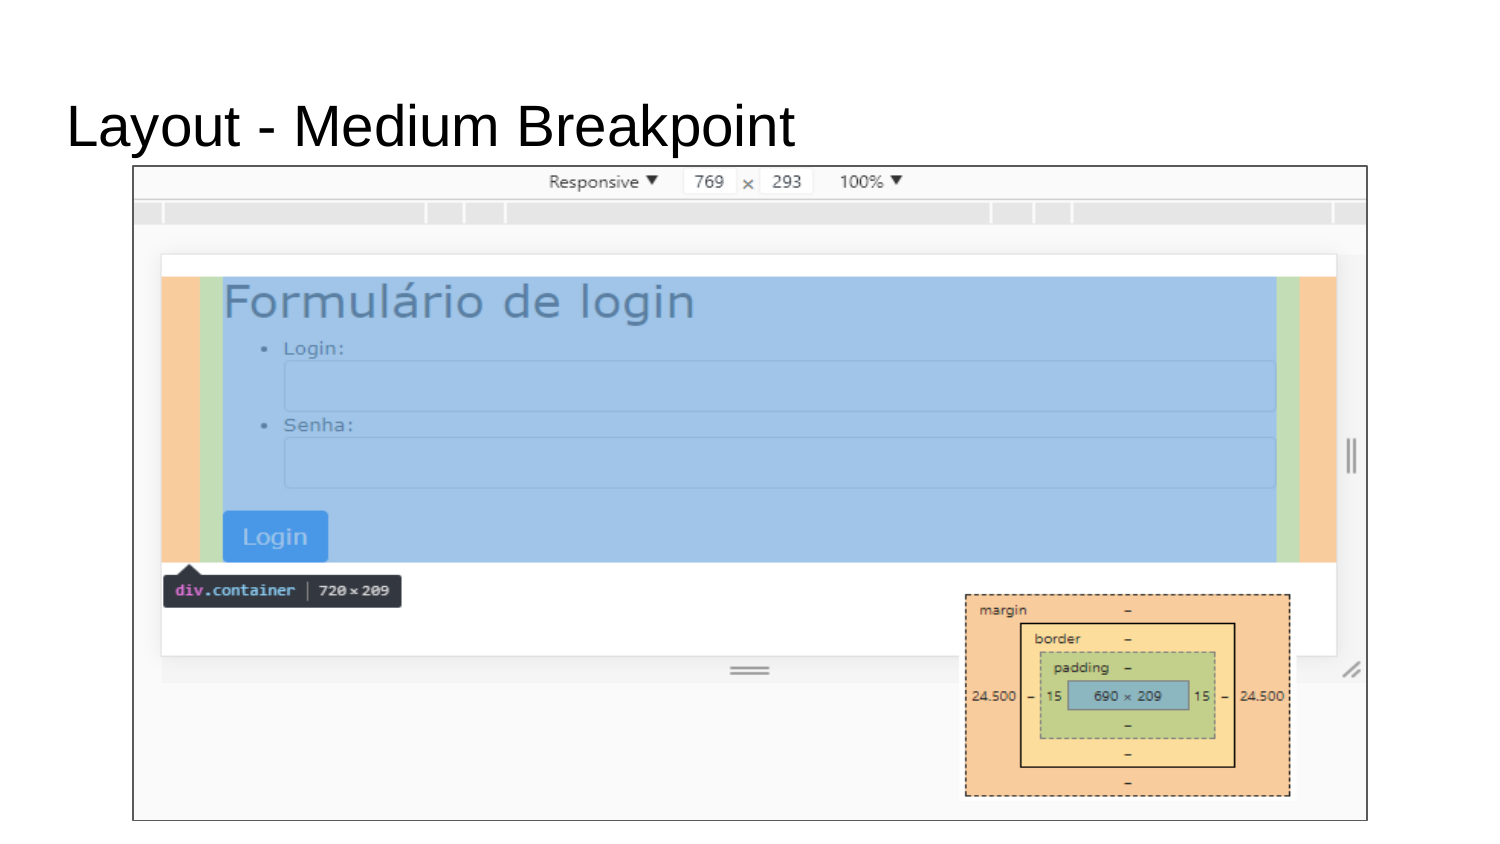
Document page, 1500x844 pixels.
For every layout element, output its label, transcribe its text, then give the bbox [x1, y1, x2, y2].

picture [133, 166, 1367, 820]
title Layout - Medium Breakpoint [51, 72, 1449, 167]
